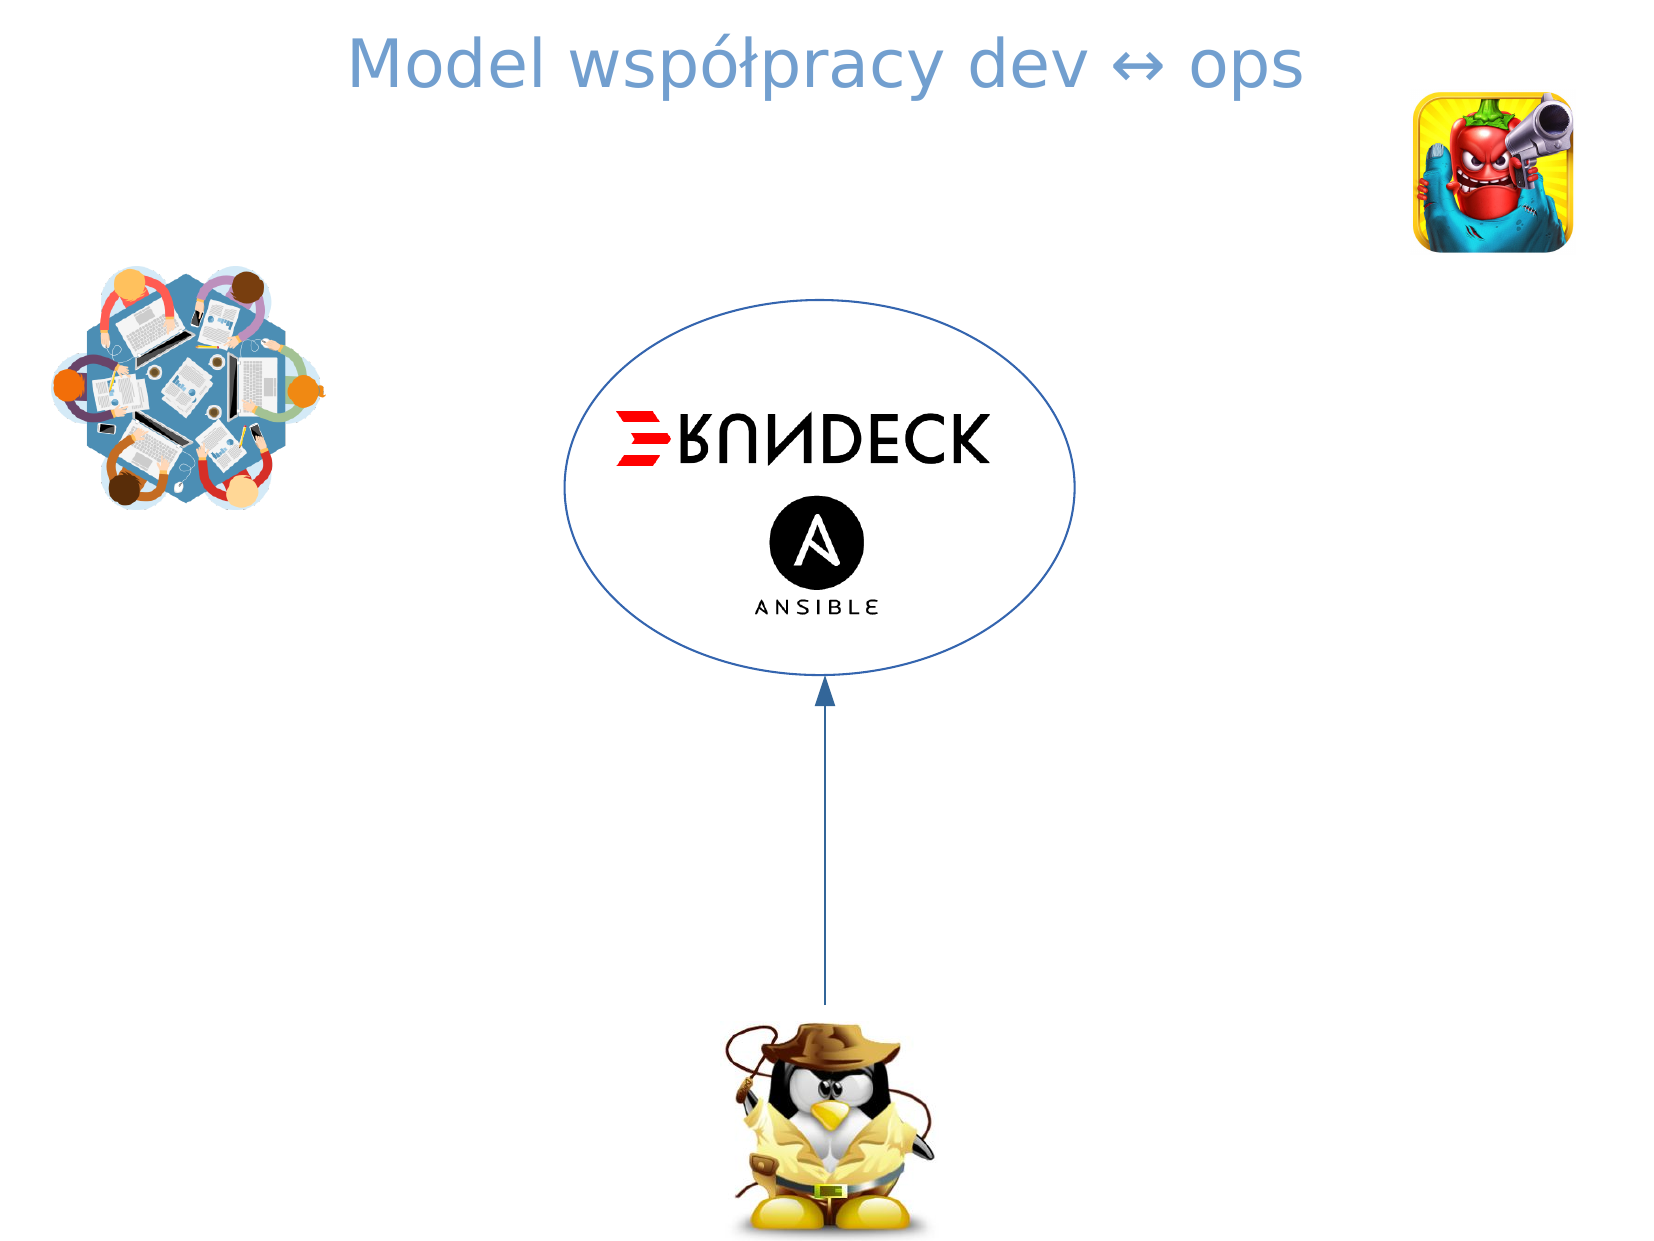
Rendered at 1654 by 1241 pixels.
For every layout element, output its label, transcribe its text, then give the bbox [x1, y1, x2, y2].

picture [616, 411, 990, 466]
picture [741, 482, 890, 631]
picture [1410, 89, 1576, 256]
picture [720, 1021, 939, 1241]
text_box Model współpracy dev ↔ ops [332, 17, 1322, 111]
picture [0, 266, 405, 510]
